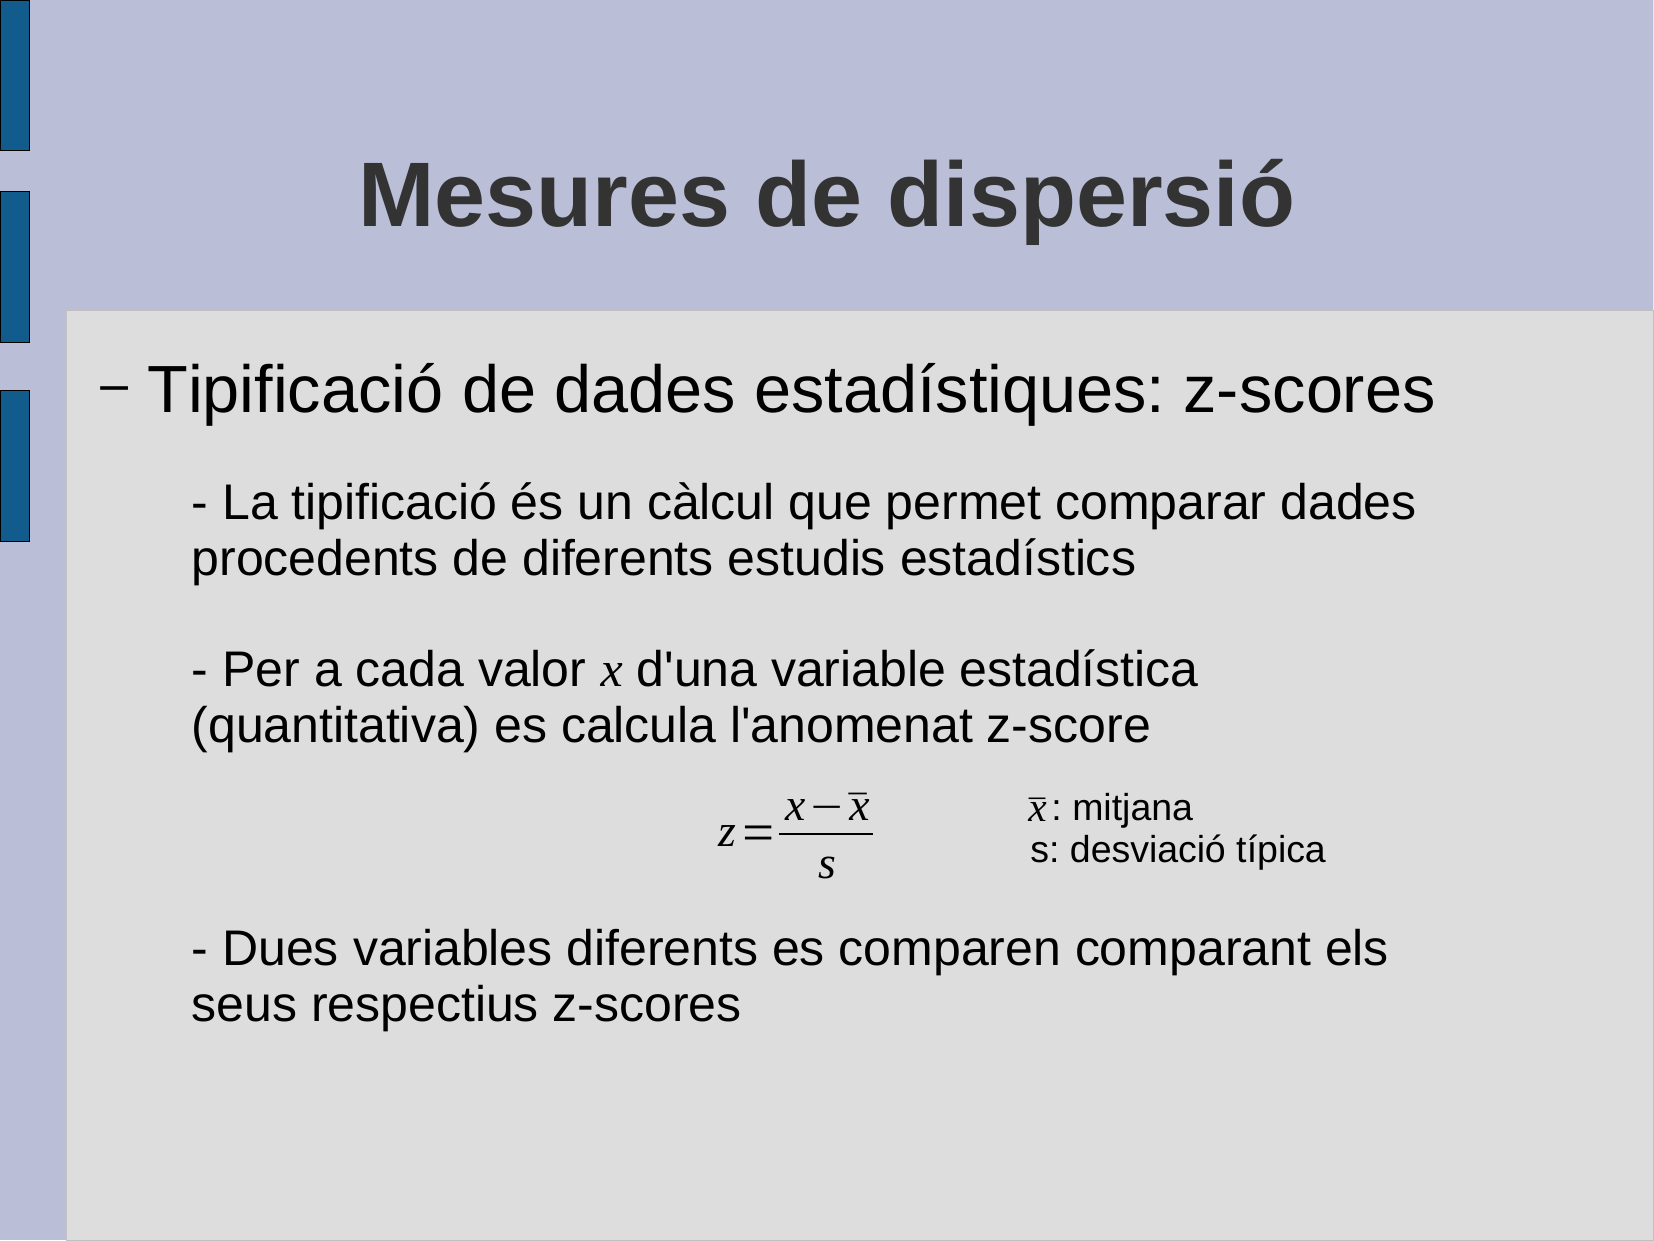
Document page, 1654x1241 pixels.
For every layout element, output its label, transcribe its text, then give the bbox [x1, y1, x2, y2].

chart [1018, 784, 1053, 831]
text_box : mitjana s: desviació típica [1015, 779, 1371, 879]
text_box - La tipificació és un càlcul que permet comparar dades procedents de diferents estudis estadístics - Per a cada valor x d'una variable estadística (quantitativa) es calcula l'anomenat z-score - Dues variables diferents es comparen comparant els seus respectius z-scores [177, 466, 1477, 1039]
text_box Tipificació de dades estadístiques: z-scores [5, 352, 1571, 502]
title Mesures de dispersió [121, 91, 1534, 299]
chart [708, 779, 882, 888]
